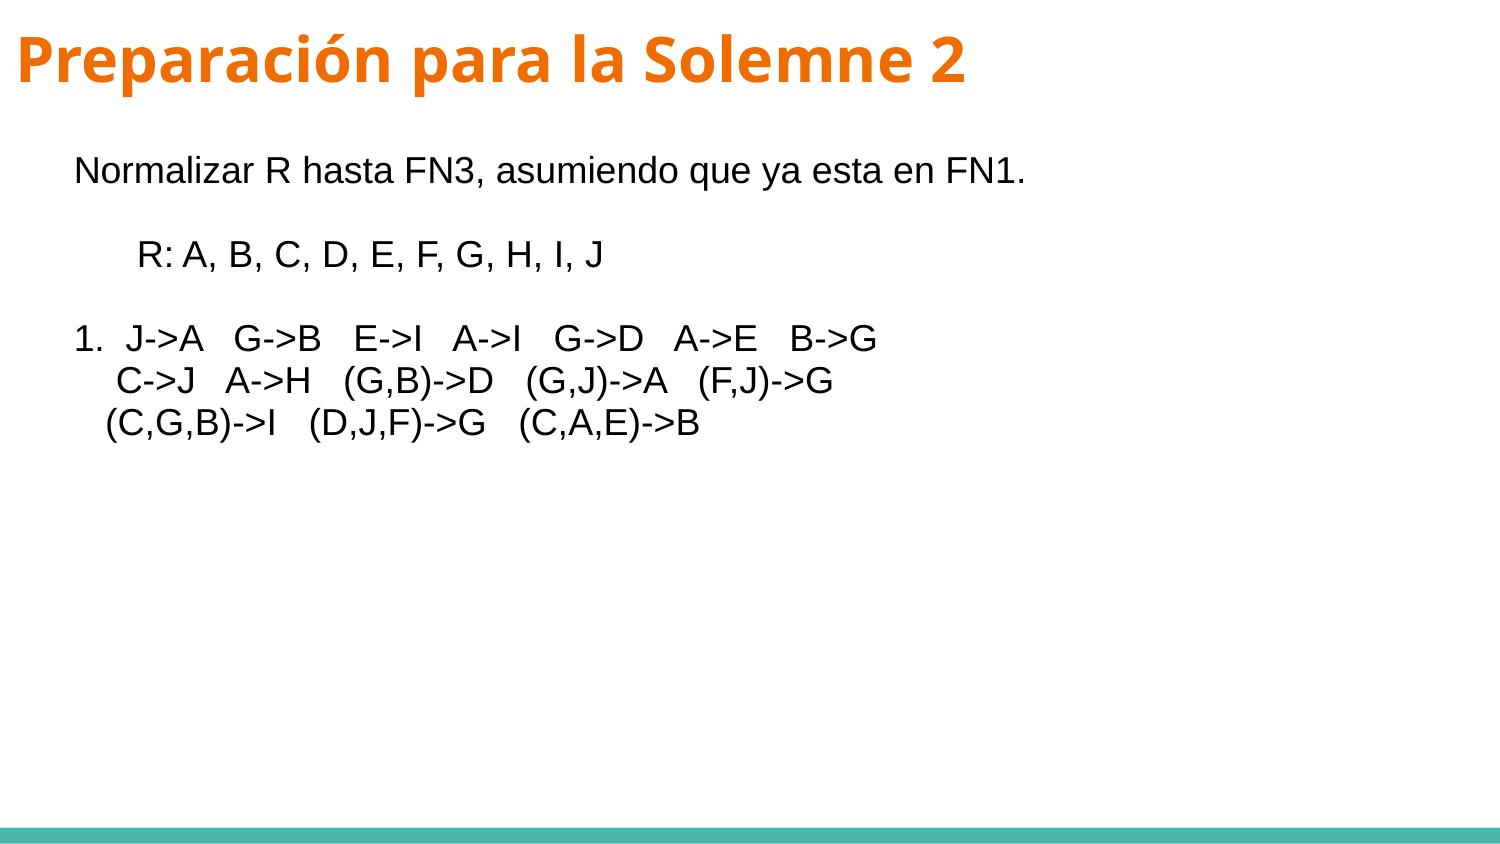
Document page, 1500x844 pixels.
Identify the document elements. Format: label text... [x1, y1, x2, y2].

title Preparación para la Solemne 2 [0, 0, 1398, 116]
text_box Normalizar R hasta FN3, asumiendo que ya esta en FN1. R: A, B, C, D, E, F, G, H, I, J 1. J->A G->B E->I A->I G->D A->E B->G C->J A->H (G,B)->D (G,J)->A (F,J)->G (C,G,B)->I (D,J,F)->G (C,A,E)->B [59, 141, 1430, 535]
